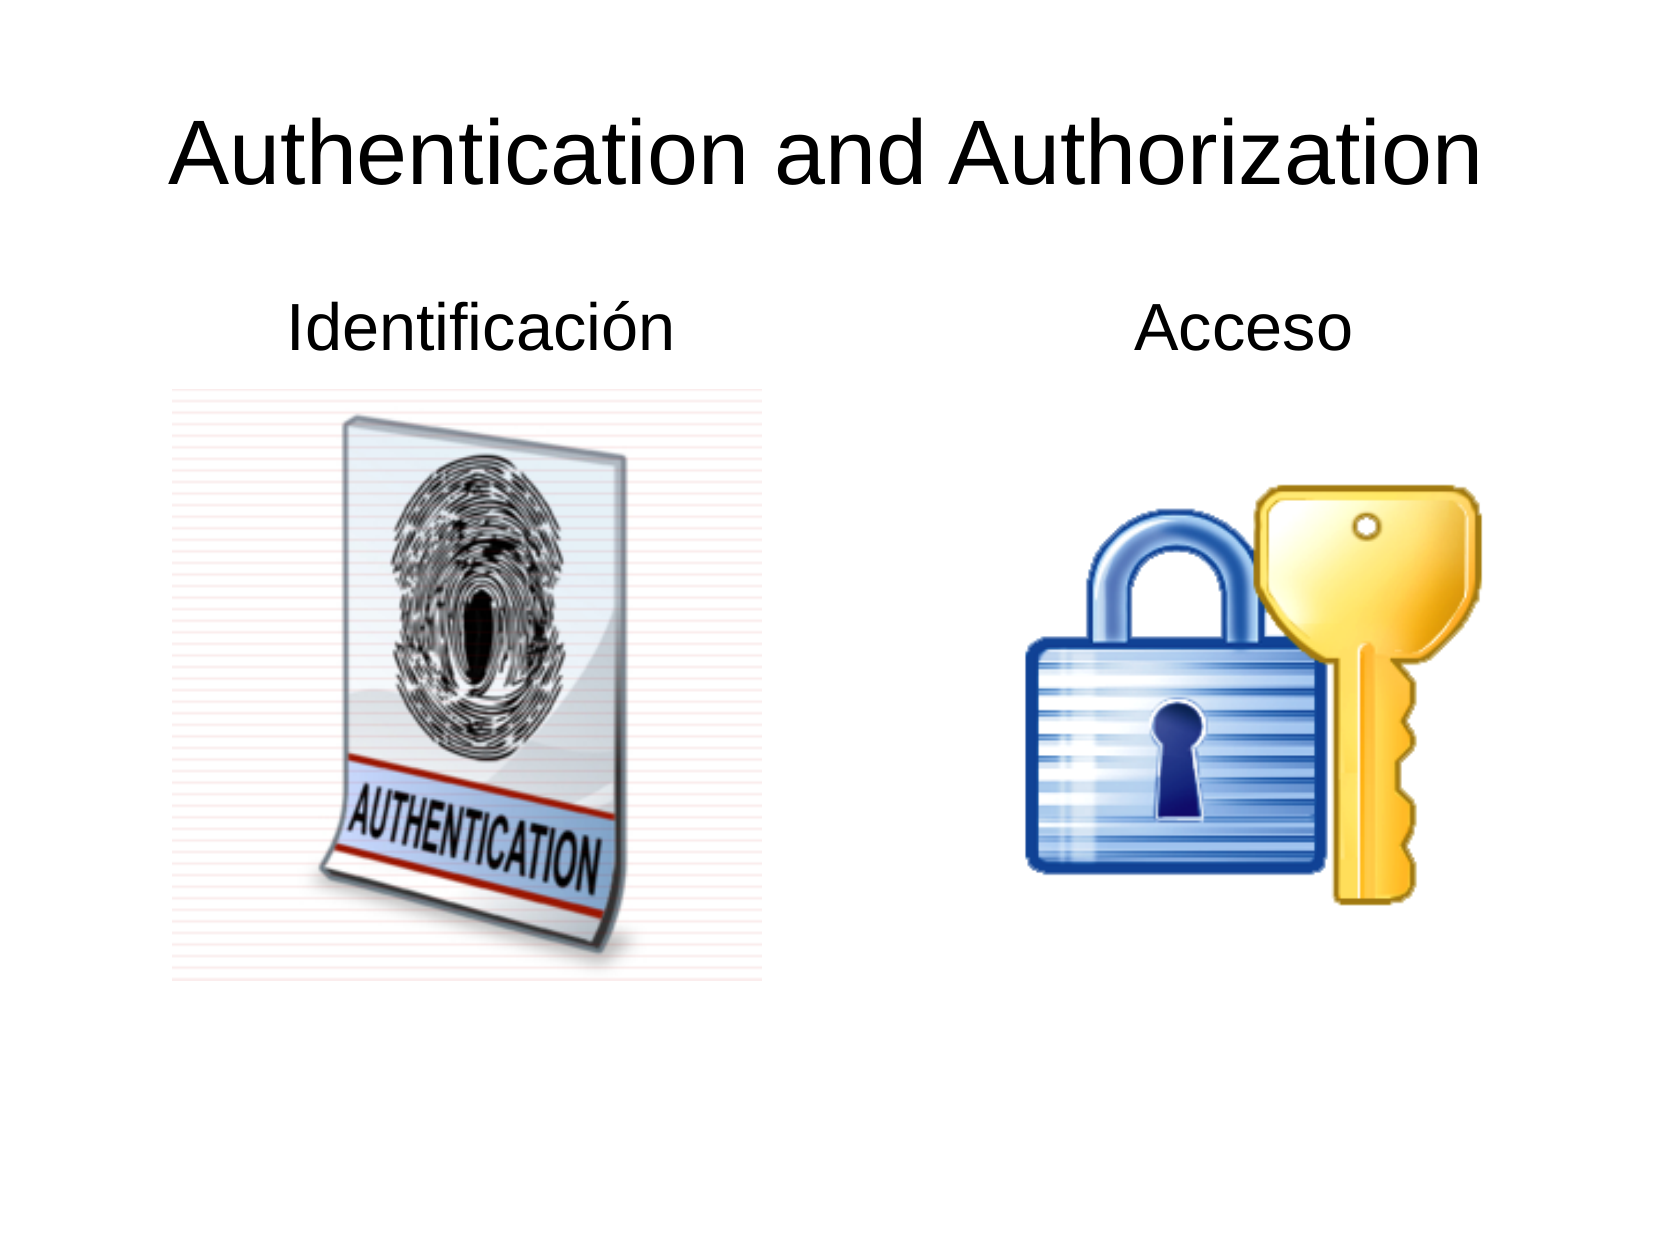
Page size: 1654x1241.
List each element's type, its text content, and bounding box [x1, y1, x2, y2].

list Identificación [82, 290, 809, 1010]
list Acceso [845, 290, 1572, 1010]
picture [172, 389, 762, 981]
title Authentication and Authorization [82, 49, 1571, 257]
picture [974, 397, 1530, 951]
